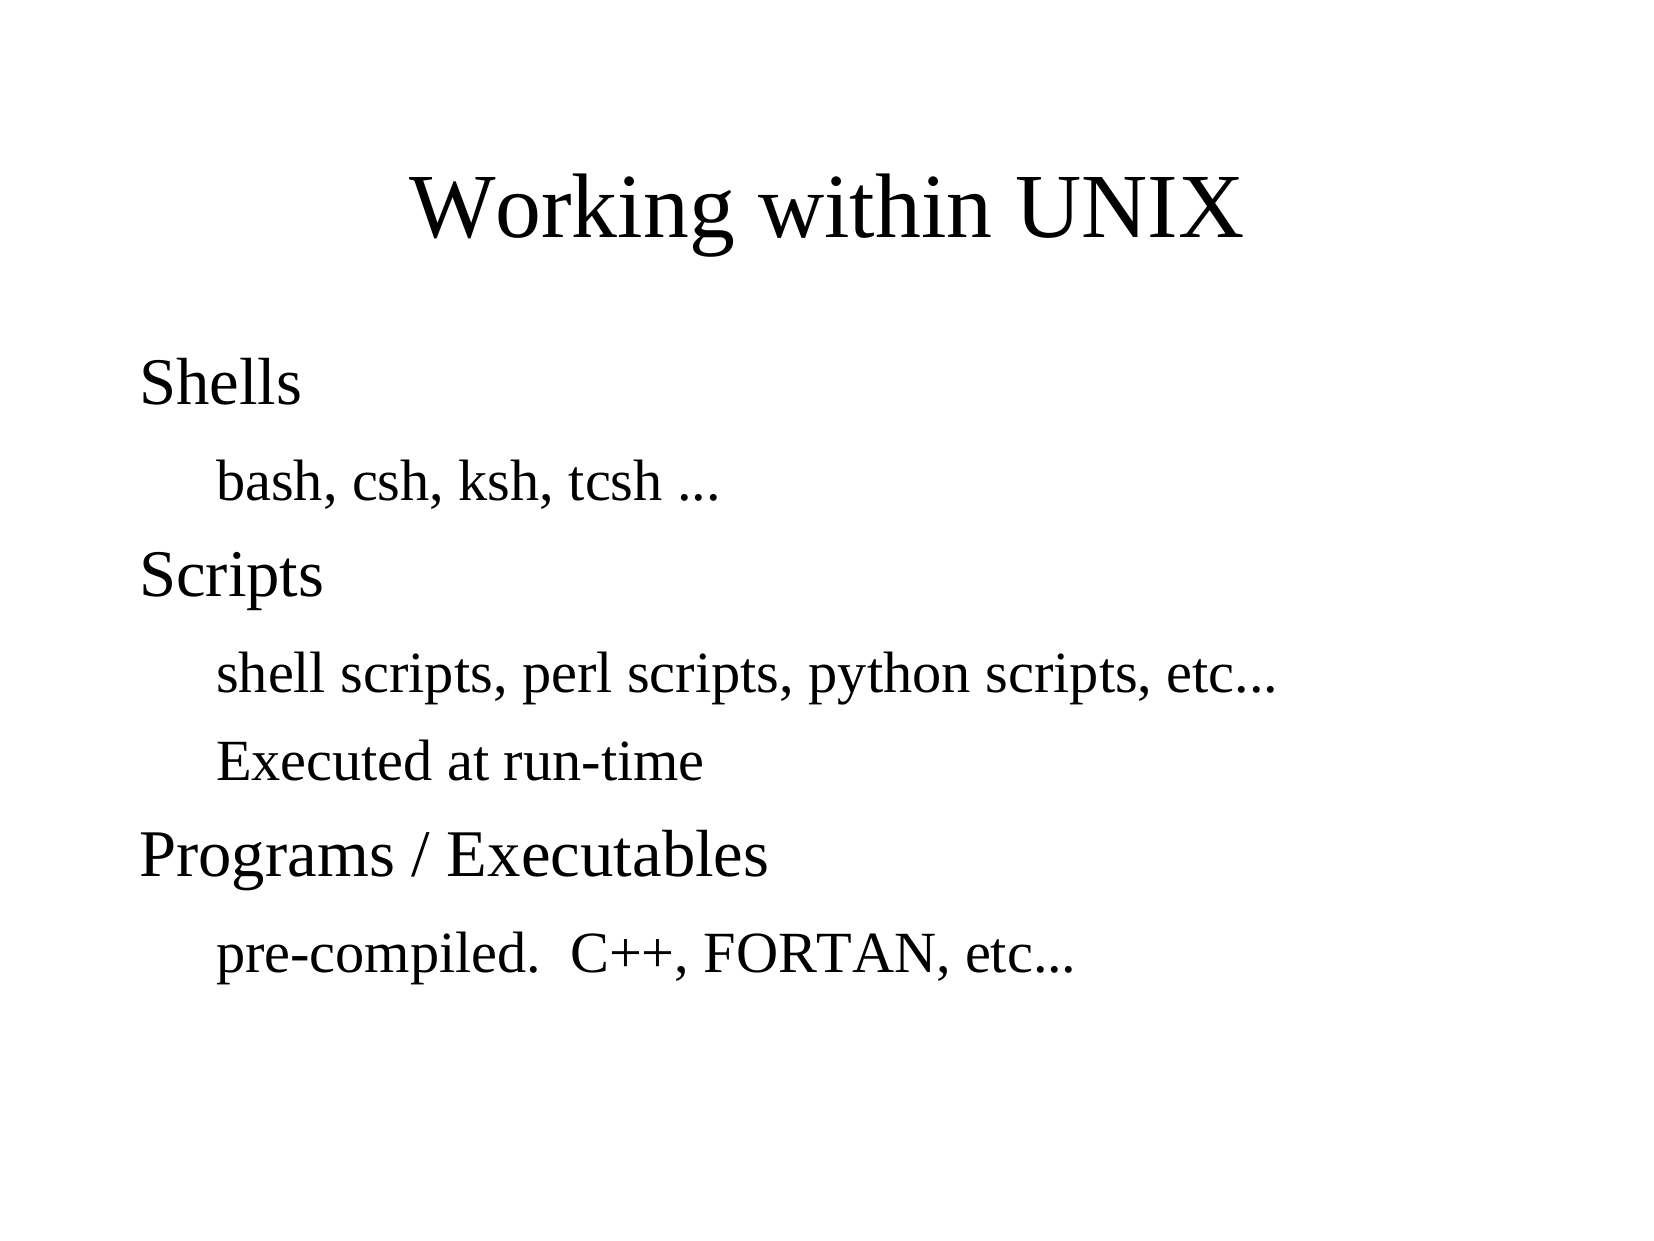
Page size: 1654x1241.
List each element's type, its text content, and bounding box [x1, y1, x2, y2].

title Working within UNIX [121, 102, 1534, 311]
list Shells bash, csh, ksh, tcsh ... Scripts shell scripts, perl scripts, python scripts, etc... Executed at run-time Programs / Executables pre-compiled. C++, FORTAN, etc... [121, 344, 1534, 1127]
